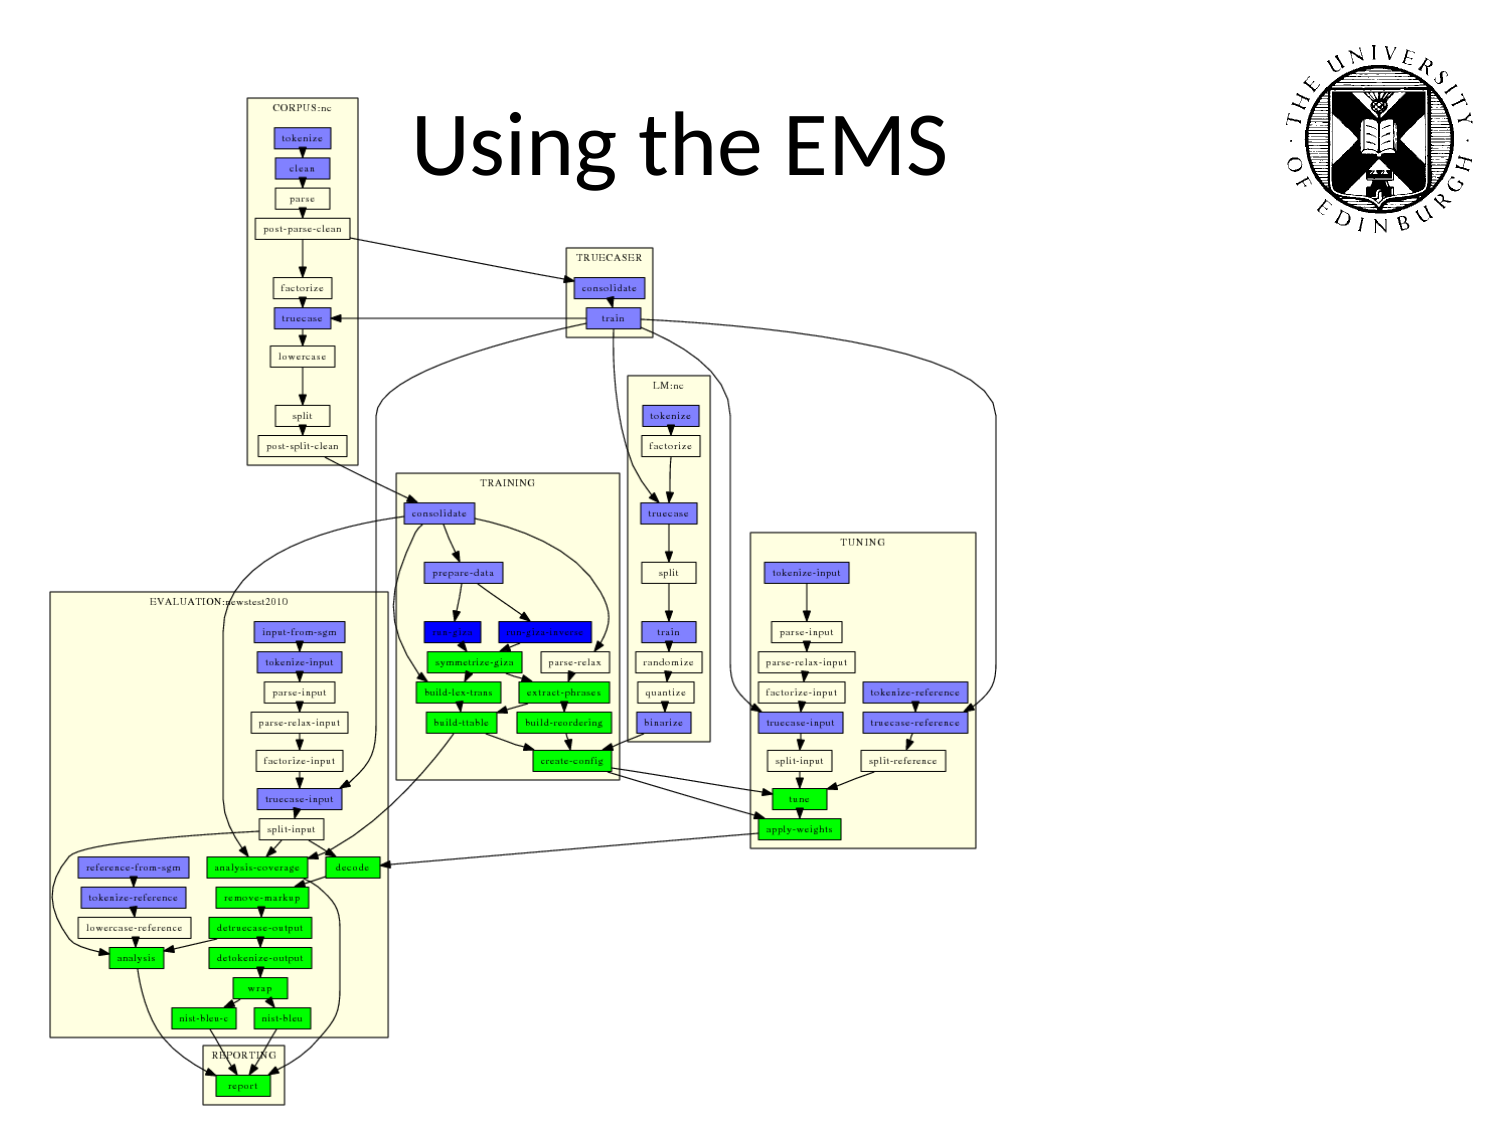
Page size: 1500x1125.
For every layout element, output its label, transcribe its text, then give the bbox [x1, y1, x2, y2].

picture [1286, 45, 1473, 233]
title Using the EMS [75, 45, 1286, 233]
picture [38, 86, 1000, 1125]
